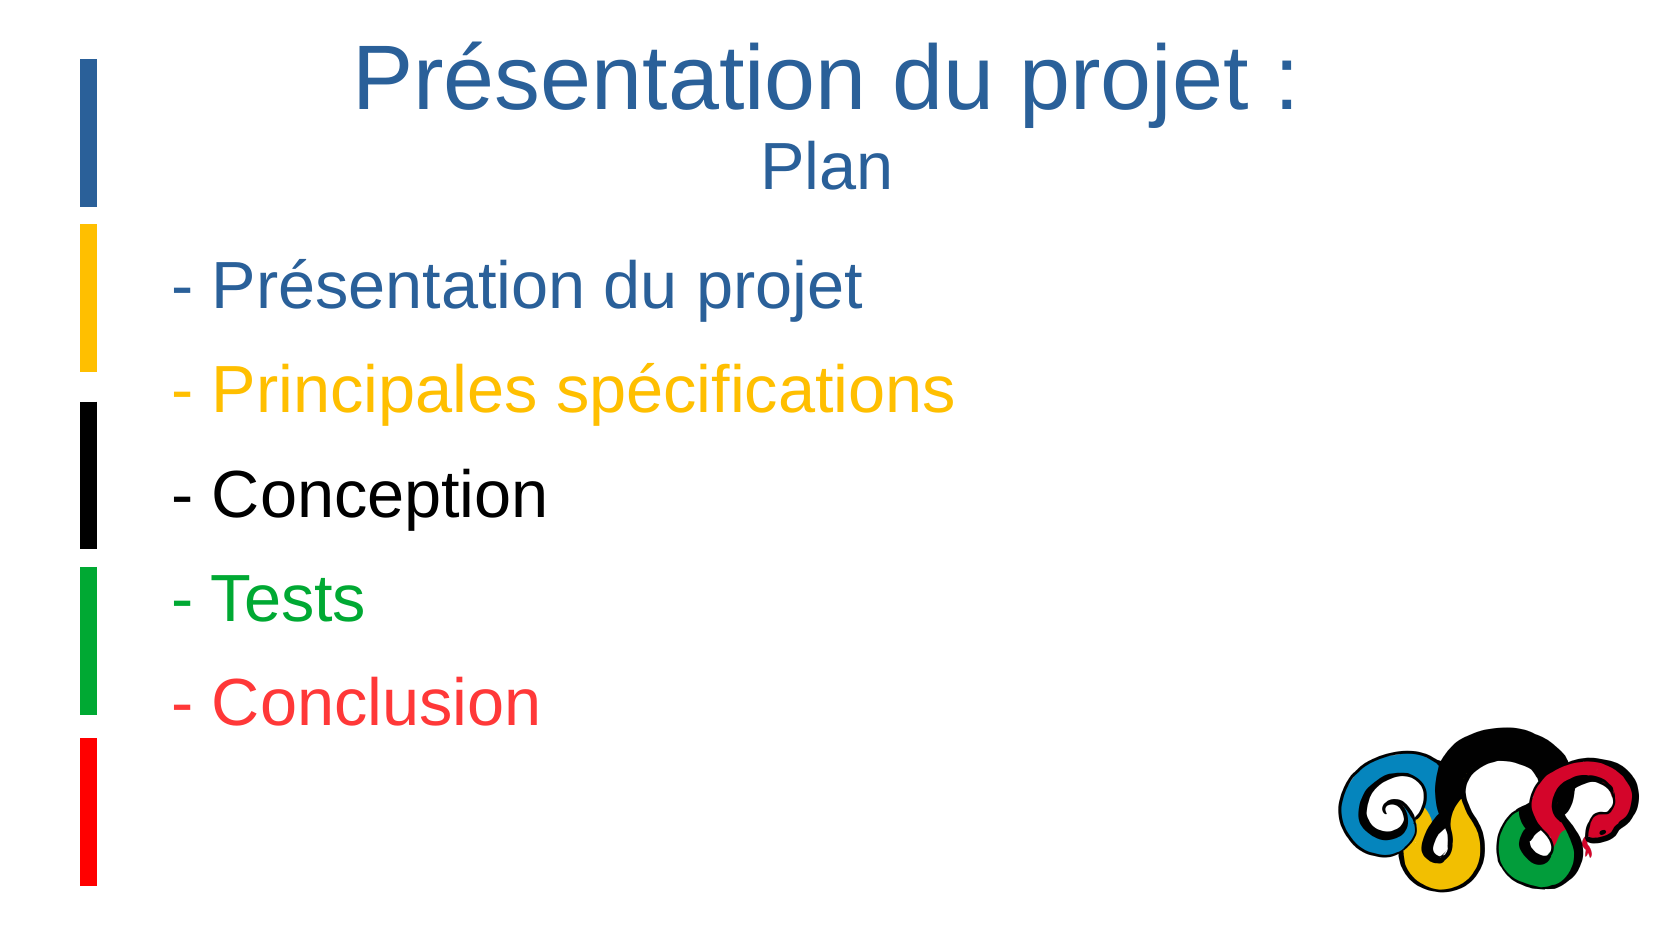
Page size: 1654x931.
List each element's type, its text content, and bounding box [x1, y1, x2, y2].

title Présentation du projet : Plan [82, 26, 1571, 204]
list - Présentation du projet - Principales spécifications - Conception - Tests - Conclusion [100, 248, 1589, 788]
picture [1322, 649, 1654, 931]
